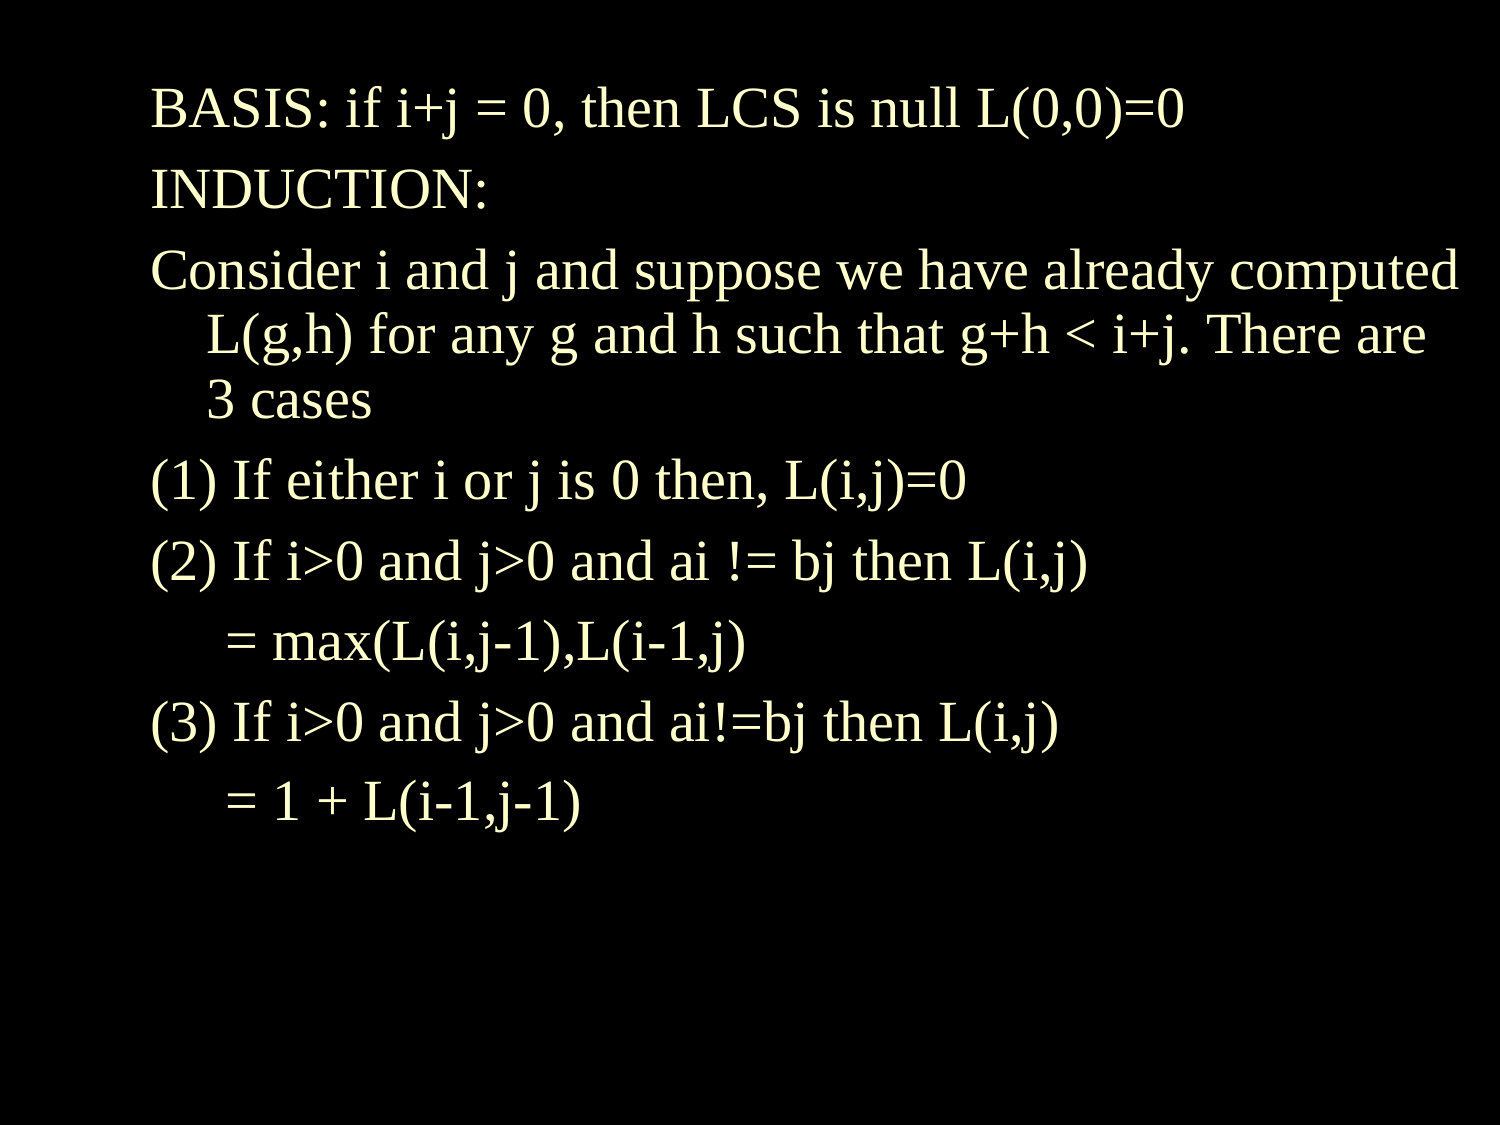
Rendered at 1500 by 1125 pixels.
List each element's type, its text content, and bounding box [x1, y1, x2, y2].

list BASIS: if i+j = 0, then LCS is null L(0,0)=0 INDUCTION: Consider i and j and suppose we have already computed L(g,h) for any g and h such that g+h < i+j. There are 3 cases (1) If either i or j is 0 then, L(i,j)=0 (2) If i>0 and j>0 and ai != bj then L(i,j) = max(L(i,j-1),L(i-1,j) (3) If i>0 and j>0 and ai!=bj then L(i,j) = 1 + L(i-1,j-1) [150, 75, 1463, 1011]
